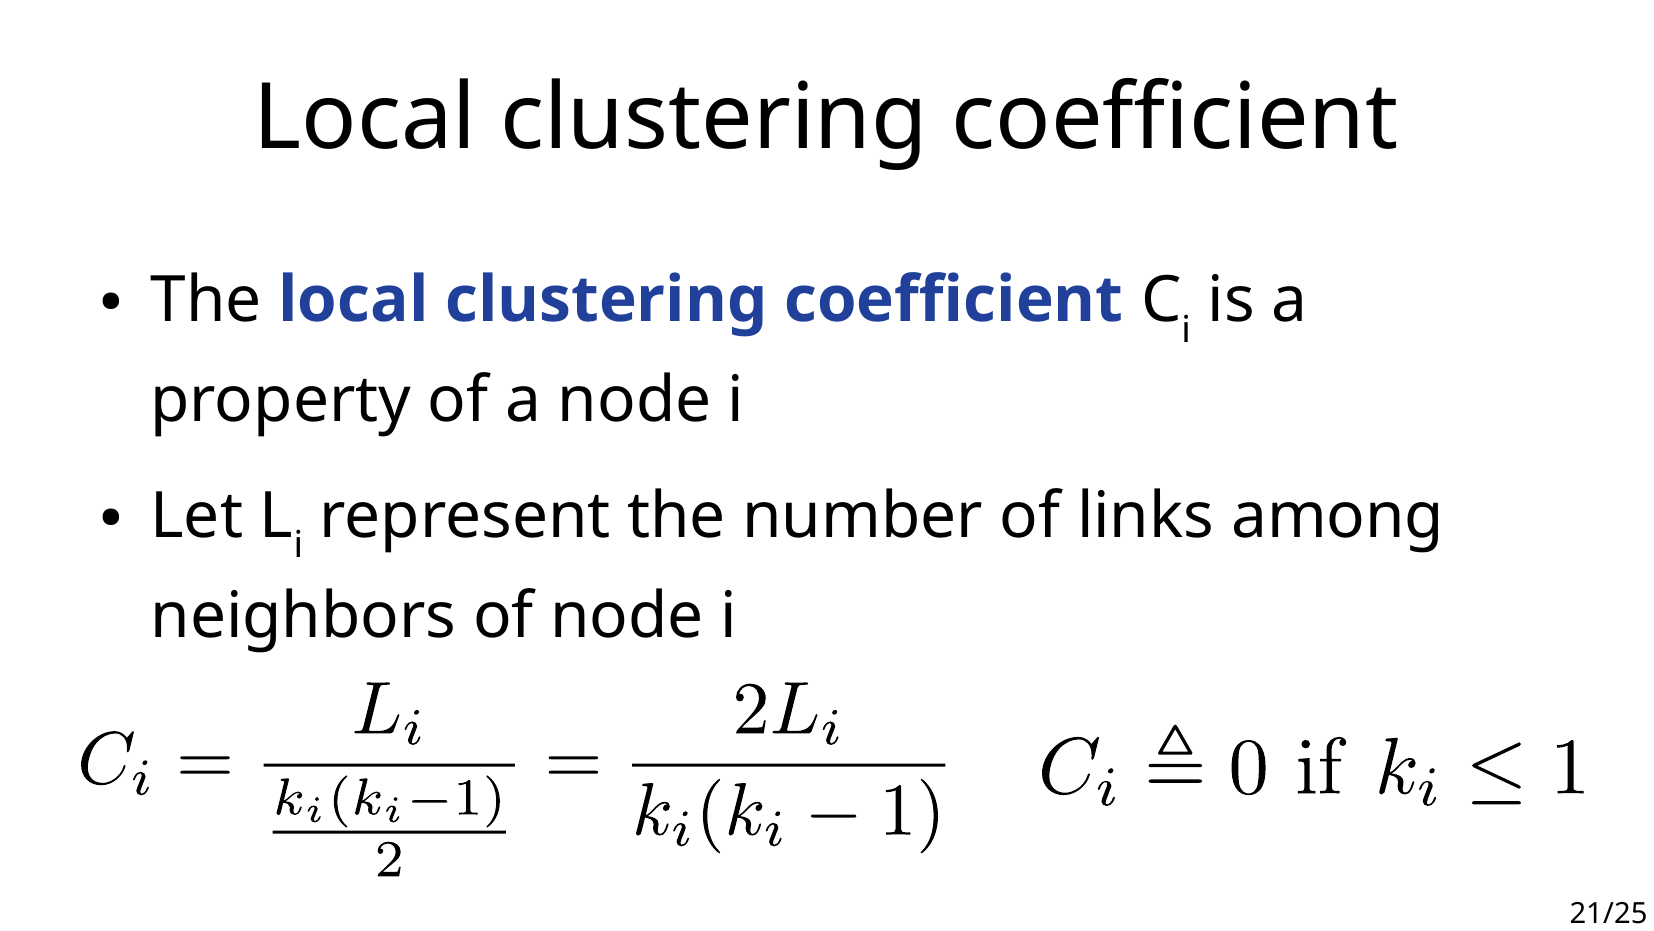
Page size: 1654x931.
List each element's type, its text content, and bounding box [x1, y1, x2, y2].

text_box [1038, 720, 1591, 807]
list The local clustering coefficient Ci is a property of a node i Let Li represent the number of links among neighbors of node i [82, 253, 1571, 661]
title Local clustering coefficient [82, 1, 1571, 226]
picture [74, 679, 949, 880]
